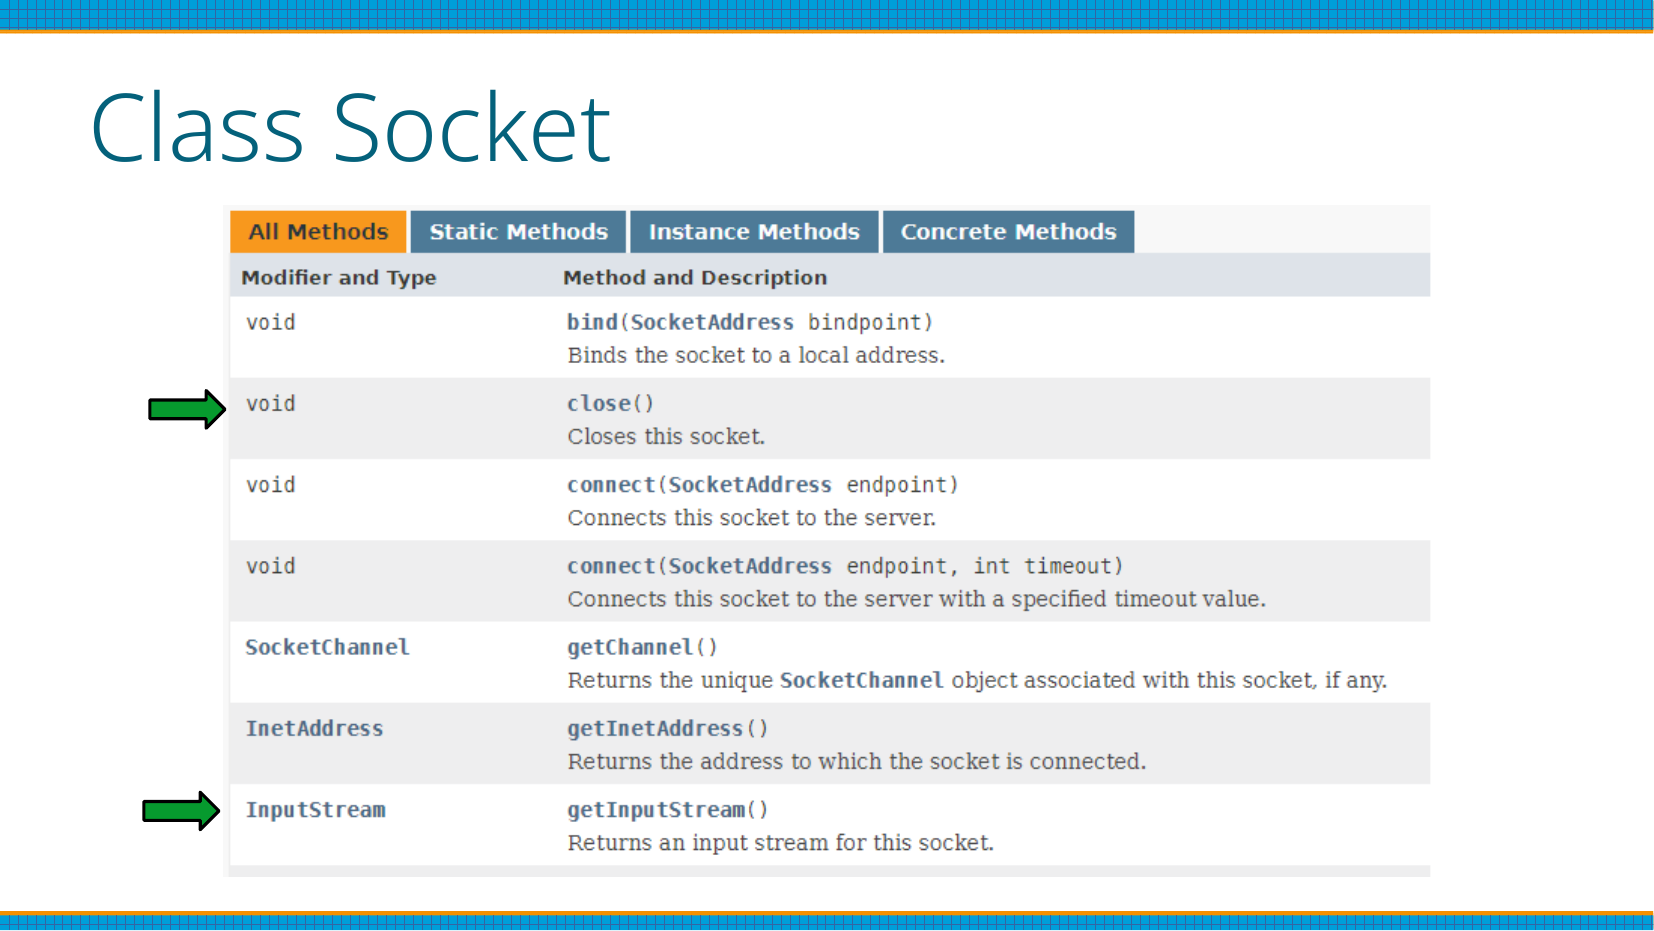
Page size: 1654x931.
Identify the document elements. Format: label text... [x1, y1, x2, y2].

text_box [143, 792, 219, 830]
text_box [149, 390, 225, 429]
title Class Socket [88, 44, 1565, 207]
picture [223, 205, 1431, 877]
